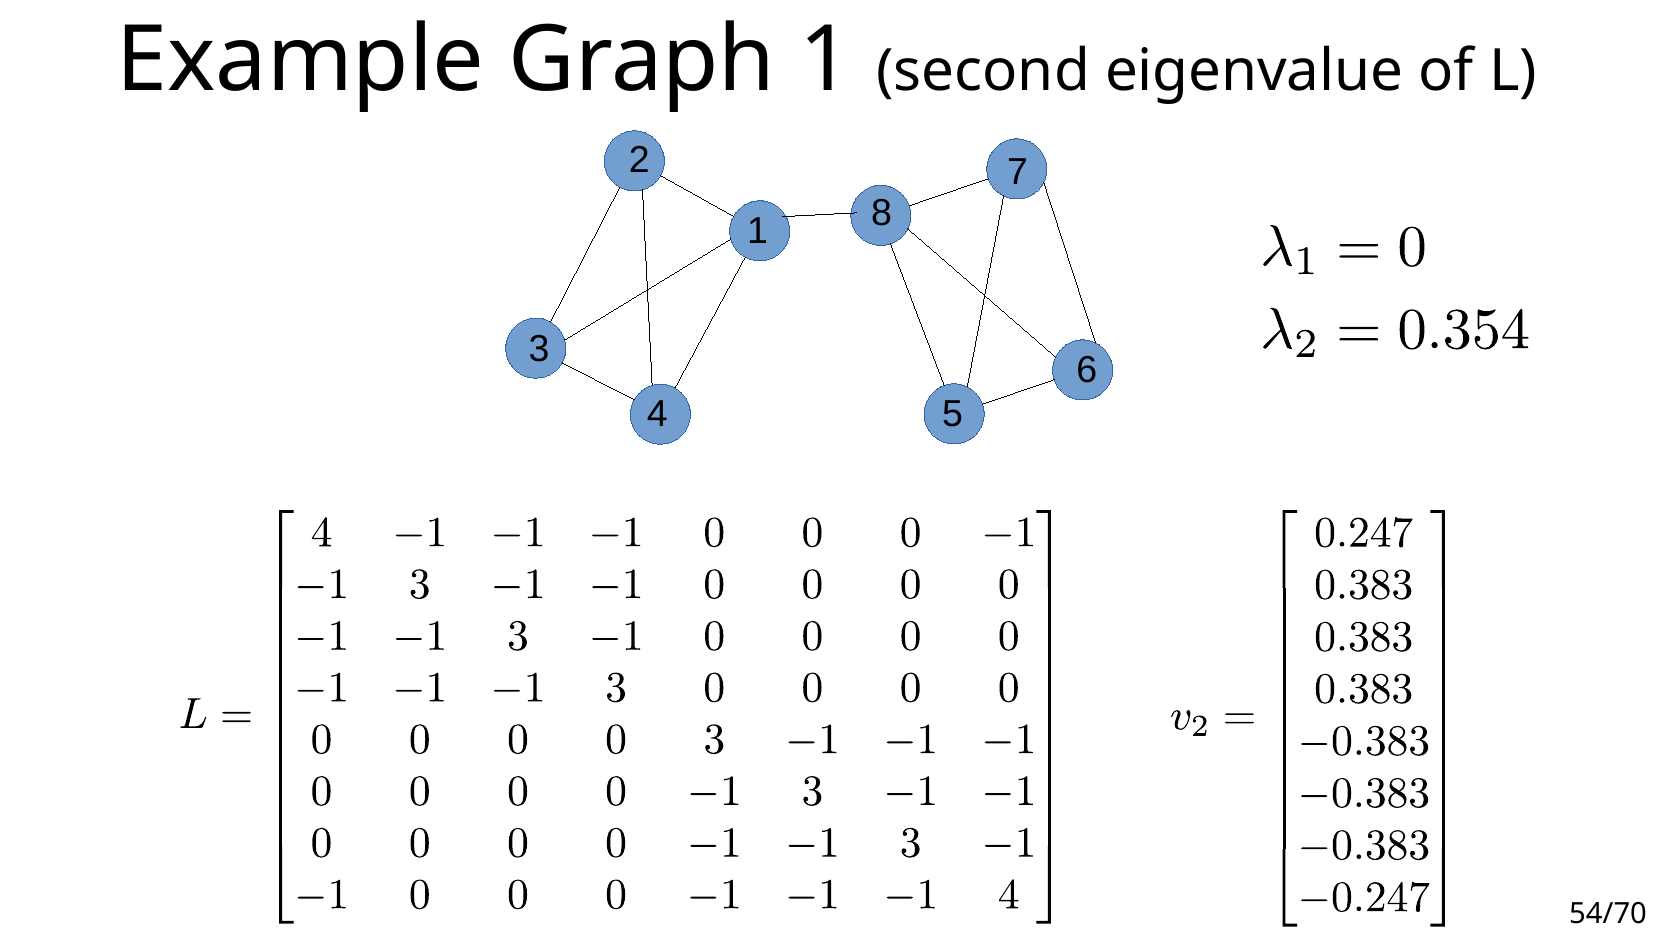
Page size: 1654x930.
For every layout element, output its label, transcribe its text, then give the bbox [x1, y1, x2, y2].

text_box [1260, 307, 1531, 357]
text_box 7 [992, 143, 1043, 200]
text_box 2 [614, 131, 665, 189]
text_box [867, 242, 895, 246]
text_box 4 [632, 385, 683, 443]
text_box [1170, 510, 1460, 927]
title Example Graph 1 (second eigenvalue of L) [82, 0, 1571, 120]
text_box 3 [513, 320, 565, 378]
text_box [178, 510, 1066, 924]
text_box [986, 152, 992, 186]
text_box [505, 328, 513, 368]
text_box [604, 138, 614, 183]
text_box 1 [732, 202, 783, 259]
text_box [850, 198, 856, 233]
text_box [907, 200, 911, 231]
text_box [1260, 225, 1427, 275]
text_box 6 [1061, 341, 1112, 399]
text_box [783, 217, 790, 250]
text_box 8 [856, 184, 907, 242]
text_box [683, 394, 691, 434]
text_box [1052, 349, 1061, 391]
text_box [1001, 138, 1032, 143]
text_box 5 [927, 385, 978, 443]
text_box [1043, 154, 1047, 182]
text_box [978, 395, 985, 432]
